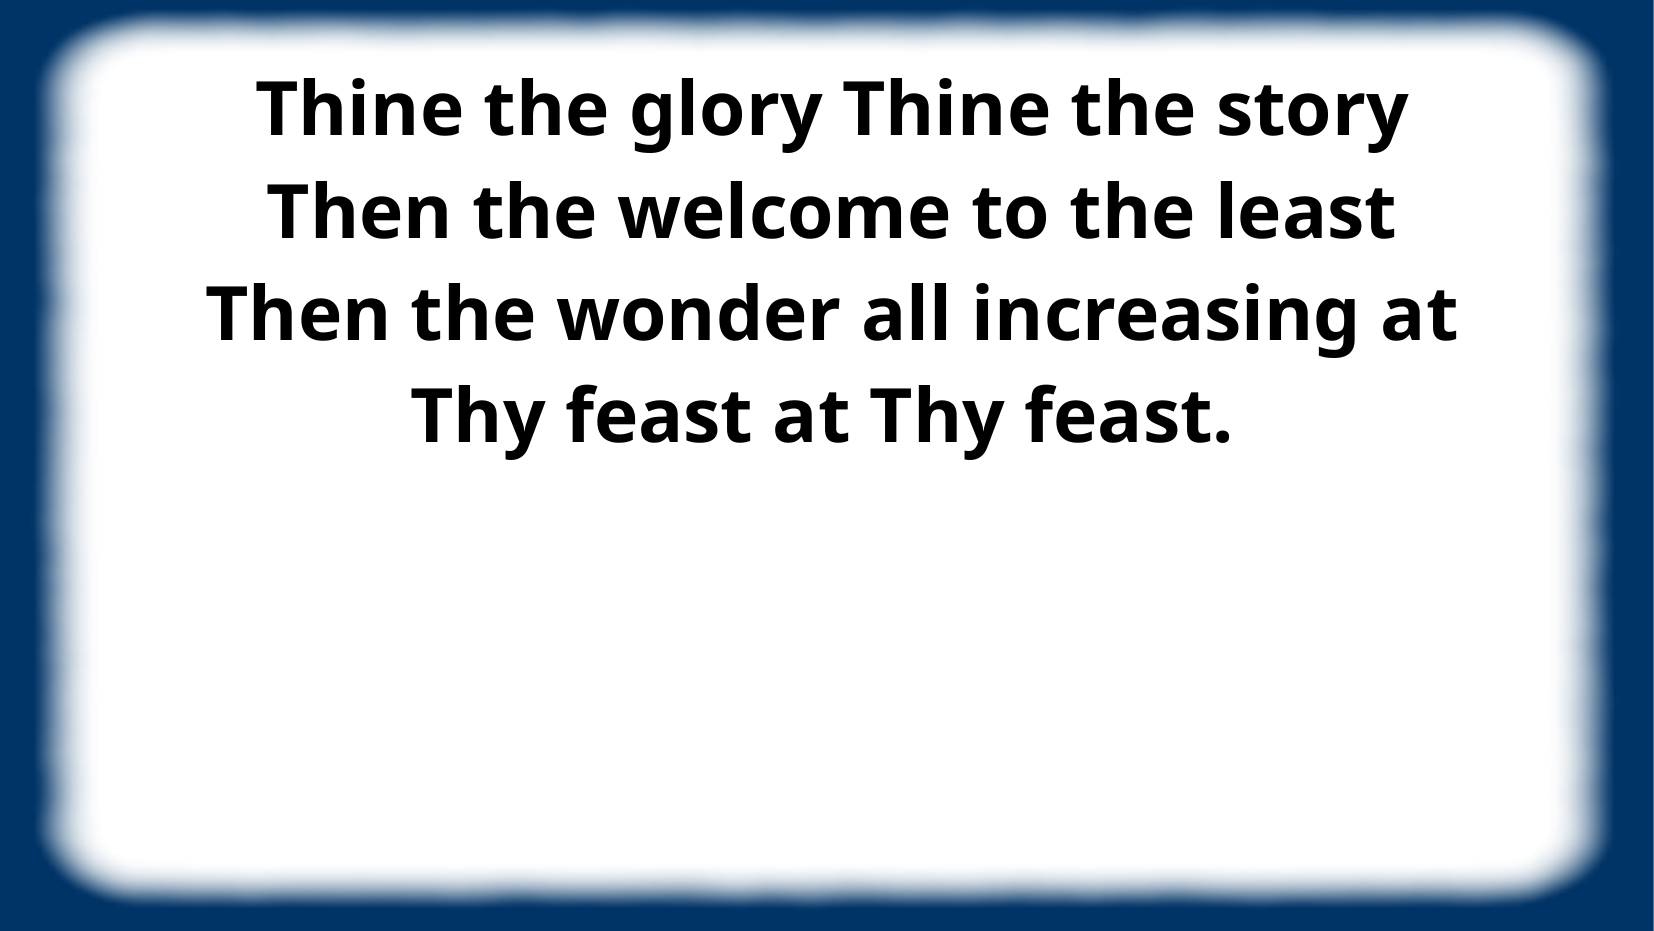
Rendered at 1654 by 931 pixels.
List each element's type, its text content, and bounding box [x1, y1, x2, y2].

picture [0, 0, 1654, 931]
text_box Thine the glory Thine the story Then the welcome to the least Then the wonder all increasing at Thy feast at Thy feast. [90, 48, 1576, 463]
